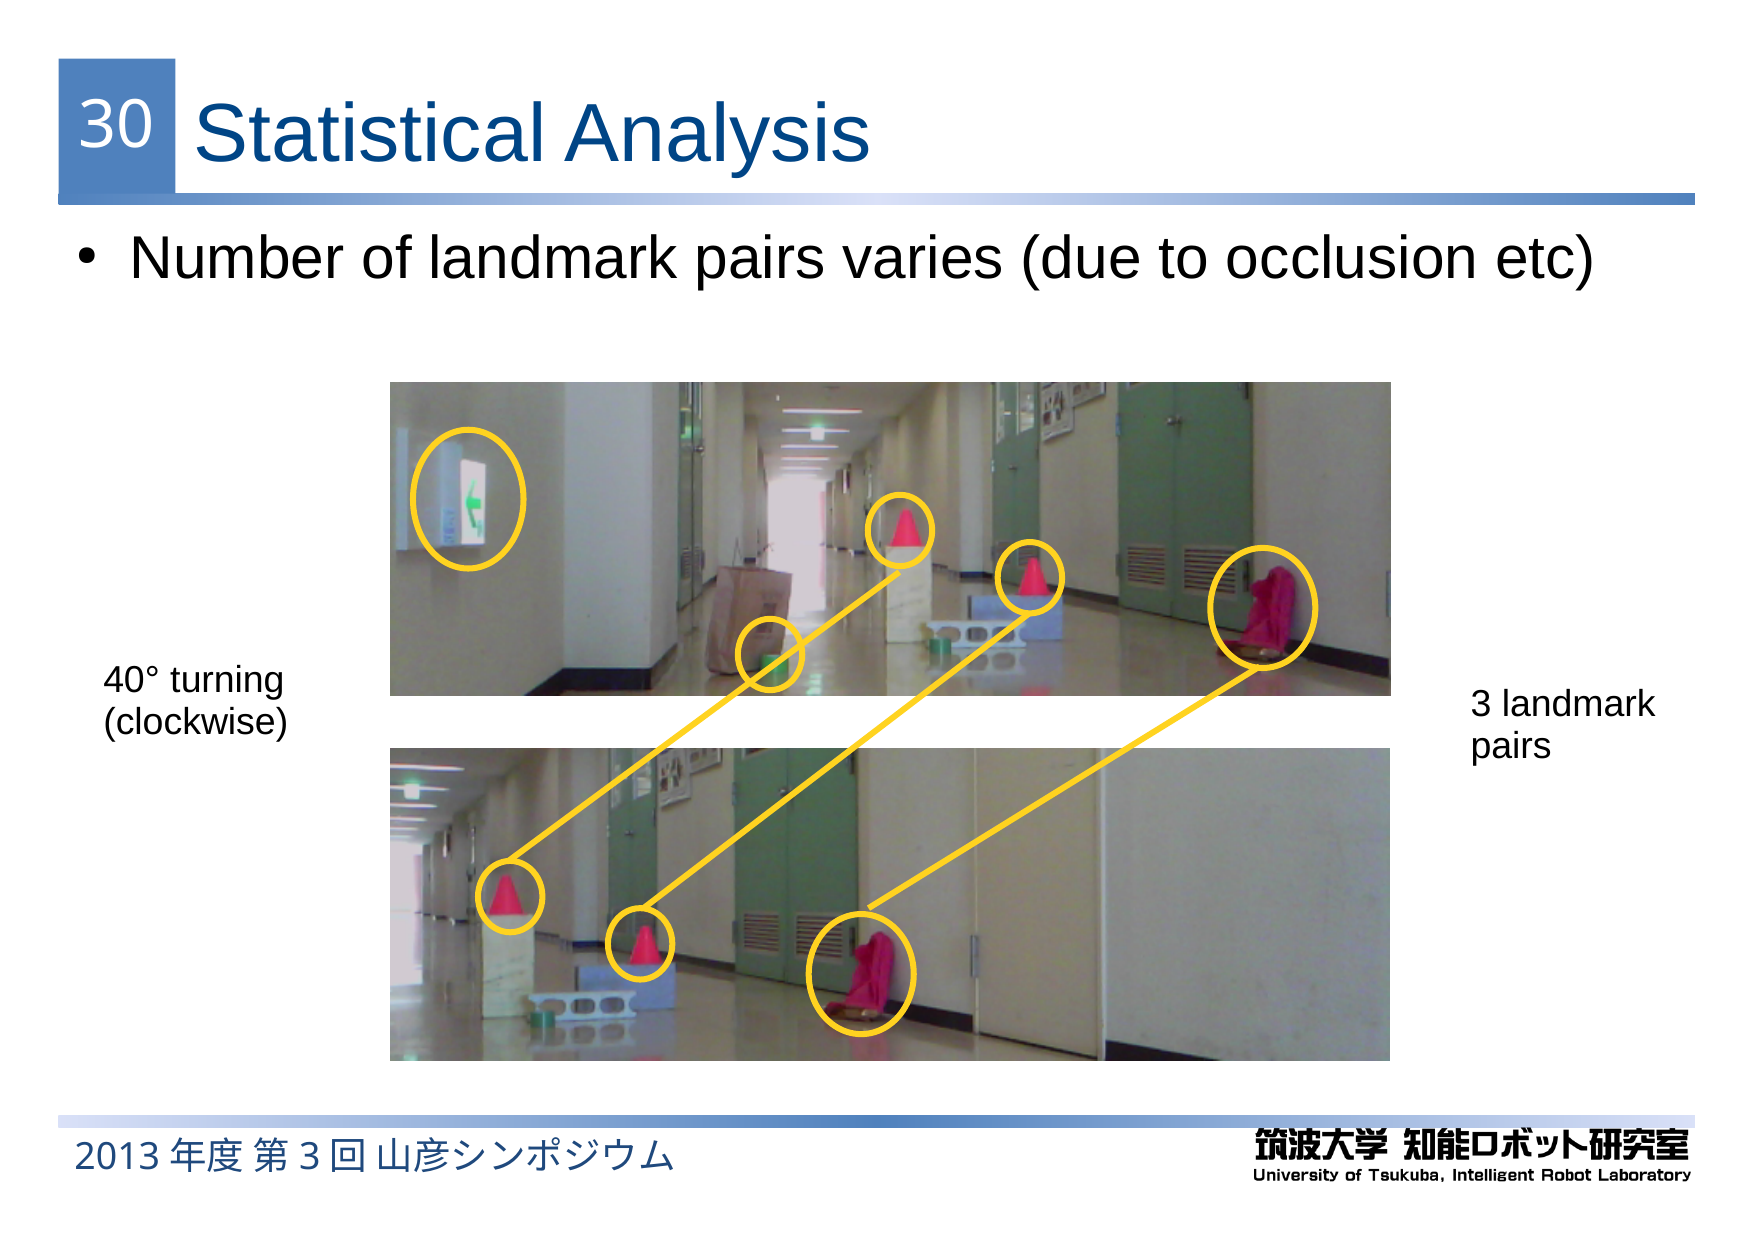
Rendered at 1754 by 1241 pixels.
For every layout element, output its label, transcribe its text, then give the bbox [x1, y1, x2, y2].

picture [390, 382, 1391, 696]
picture [756, 651, 799, 687]
title Statistical Analysis [193, 61, 1651, 205]
picture [1001, 546, 1059, 610]
picture [611, 912, 669, 976]
picture [482, 864, 539, 929]
picture [1214, 551, 1312, 664]
picture [871, 498, 929, 563]
picture [812, 918, 910, 1031]
picture [1252, 1127, 1691, 1182]
picture [390, 748, 1390, 1061]
text_box 40° turning (clockwise) [88, 651, 329, 751]
text_box 3 landmark pairs [1455, 674, 1681, 774]
list Number of landmark pairs varies (due to occlusion etc) [58, 223, 1696, 314]
picture [741, 622, 797, 677]
